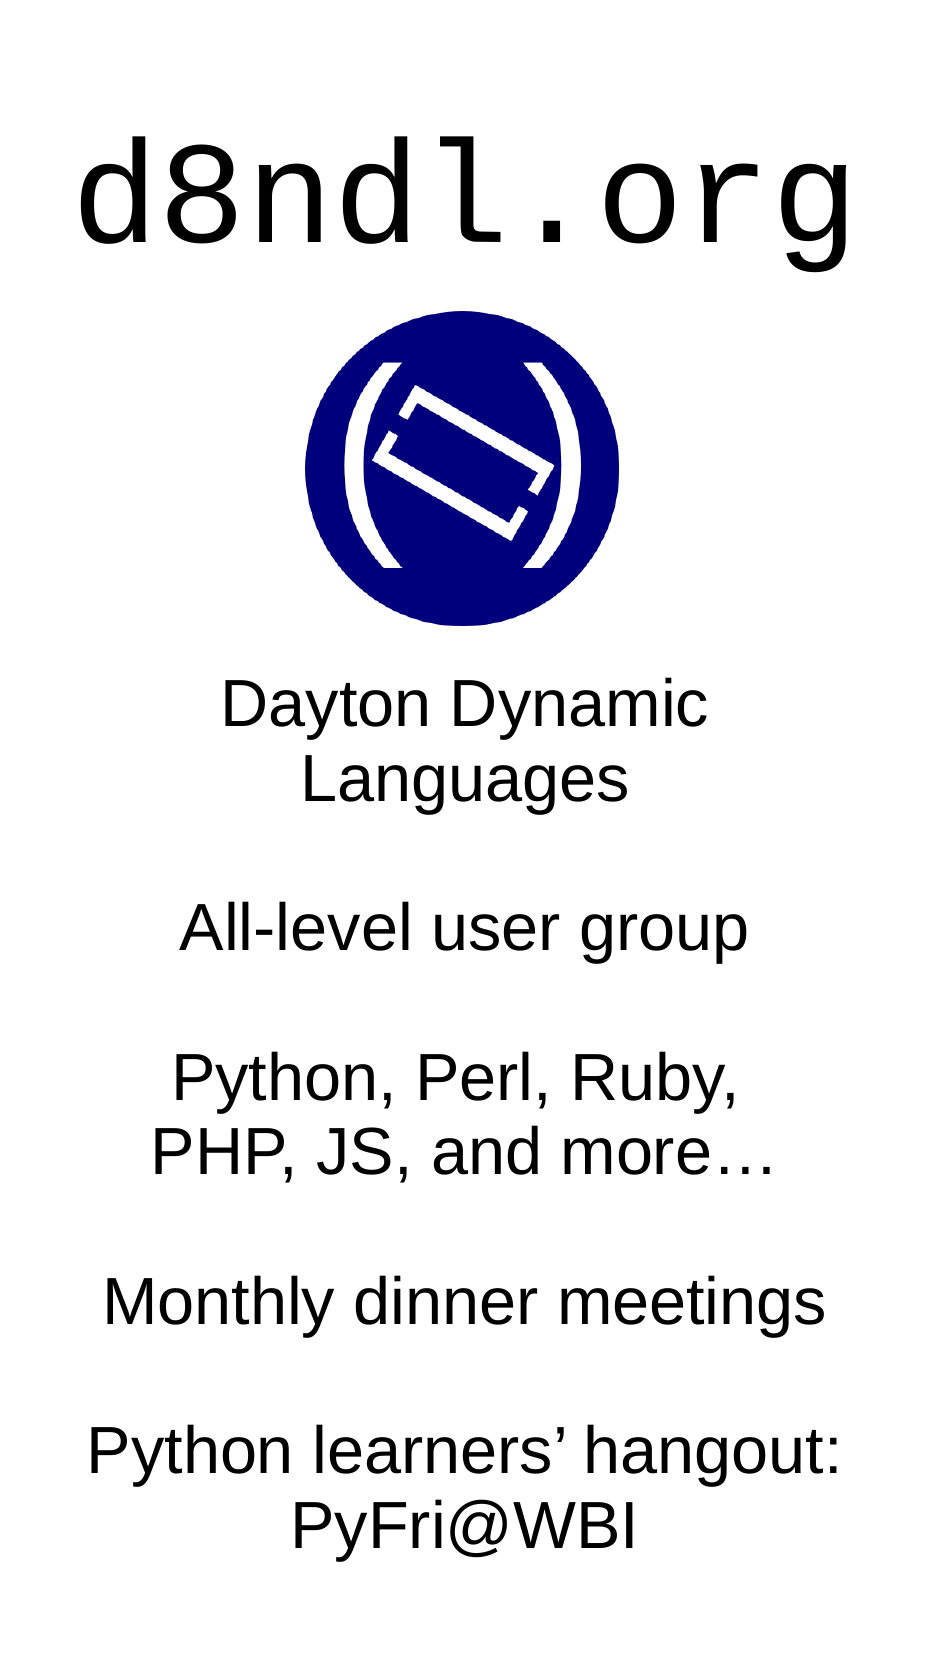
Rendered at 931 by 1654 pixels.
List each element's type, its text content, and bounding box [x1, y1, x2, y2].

title d8ndl.org [46, 65, 884, 342]
subtitle Dayton Dynamic Languages All-level user group Python, Perl, Ruby, PHP, JS, and more… Monthly dinner meetings Python learners’ hangout: PyFri@WBI [46, 634, 884, 1594]
picture [305, 311, 619, 626]
